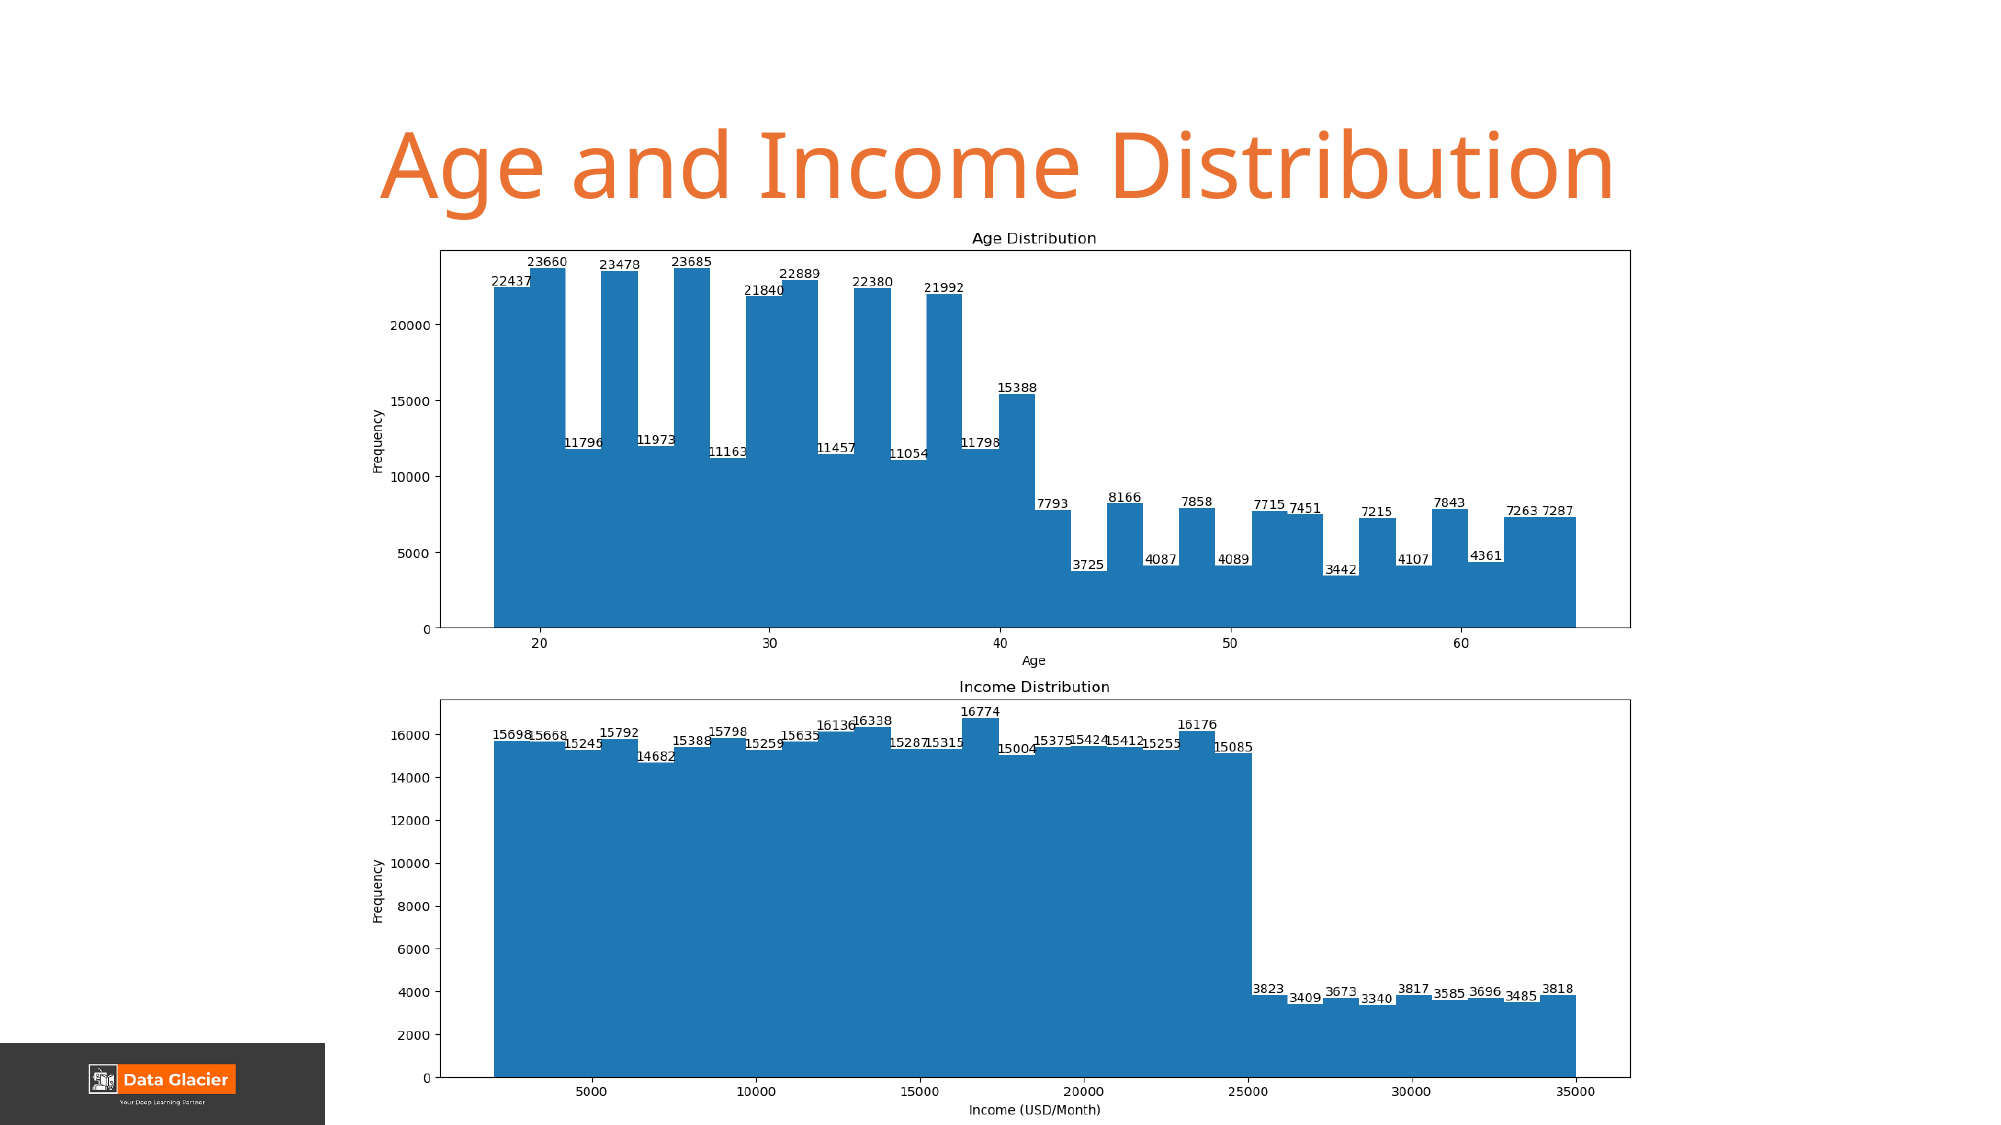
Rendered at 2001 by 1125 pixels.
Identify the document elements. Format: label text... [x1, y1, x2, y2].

picture [362, 224, 1638, 1125]
title Age and Income Distribution [137, 59, 1863, 278]
picture [0, 1043, 325, 1125]
